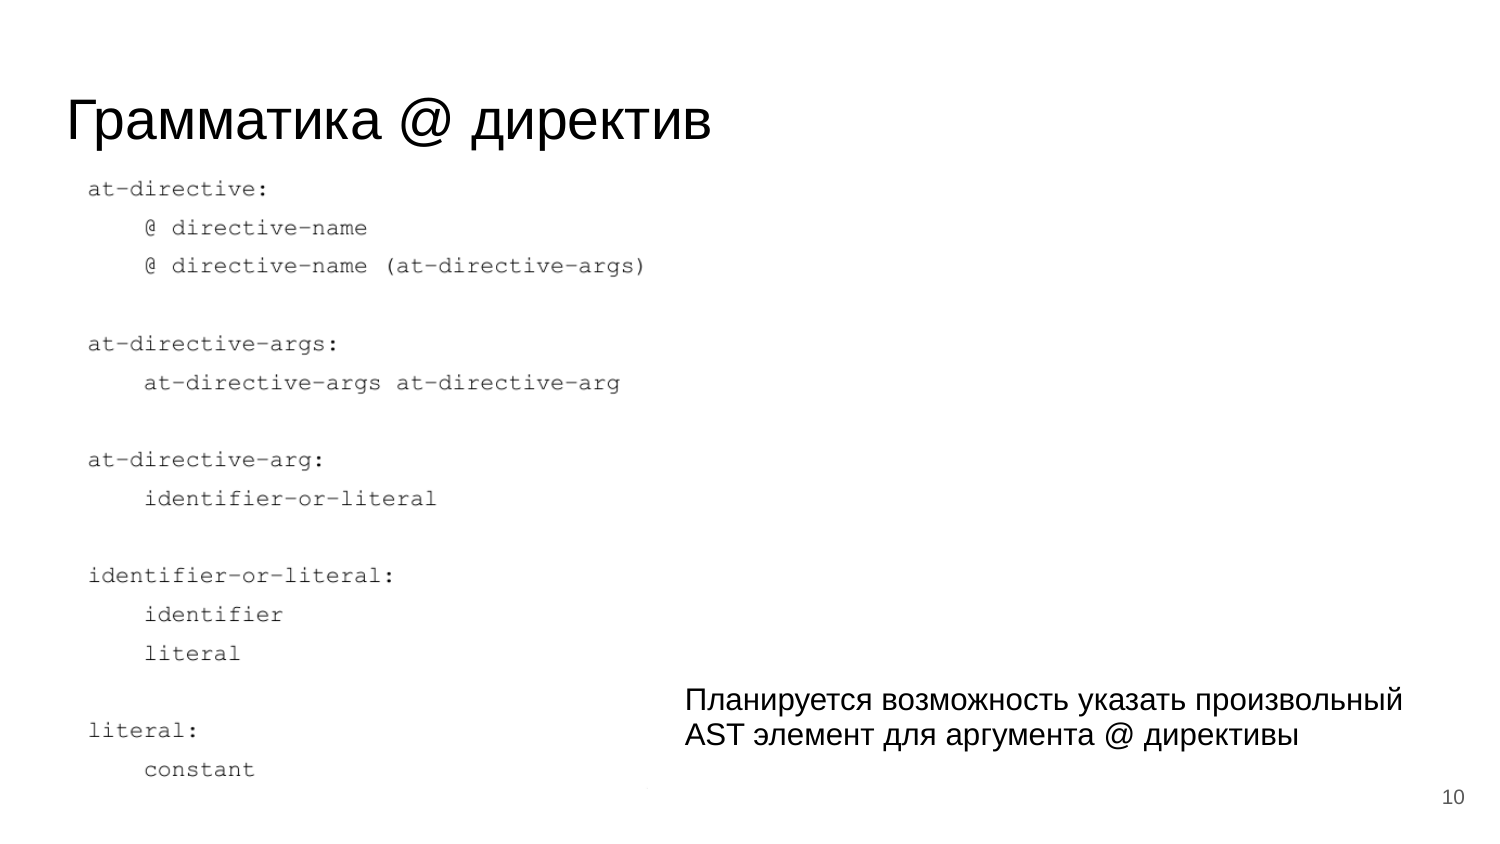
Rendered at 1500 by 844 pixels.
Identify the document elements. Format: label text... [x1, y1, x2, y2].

title Грамматика @ директив [51, 72, 1449, 167]
picture [84, 164, 648, 789]
text_box Планируется возможность указать произвольный AST элемент для аргумента @ директивы [669, 675, 1426, 844]
